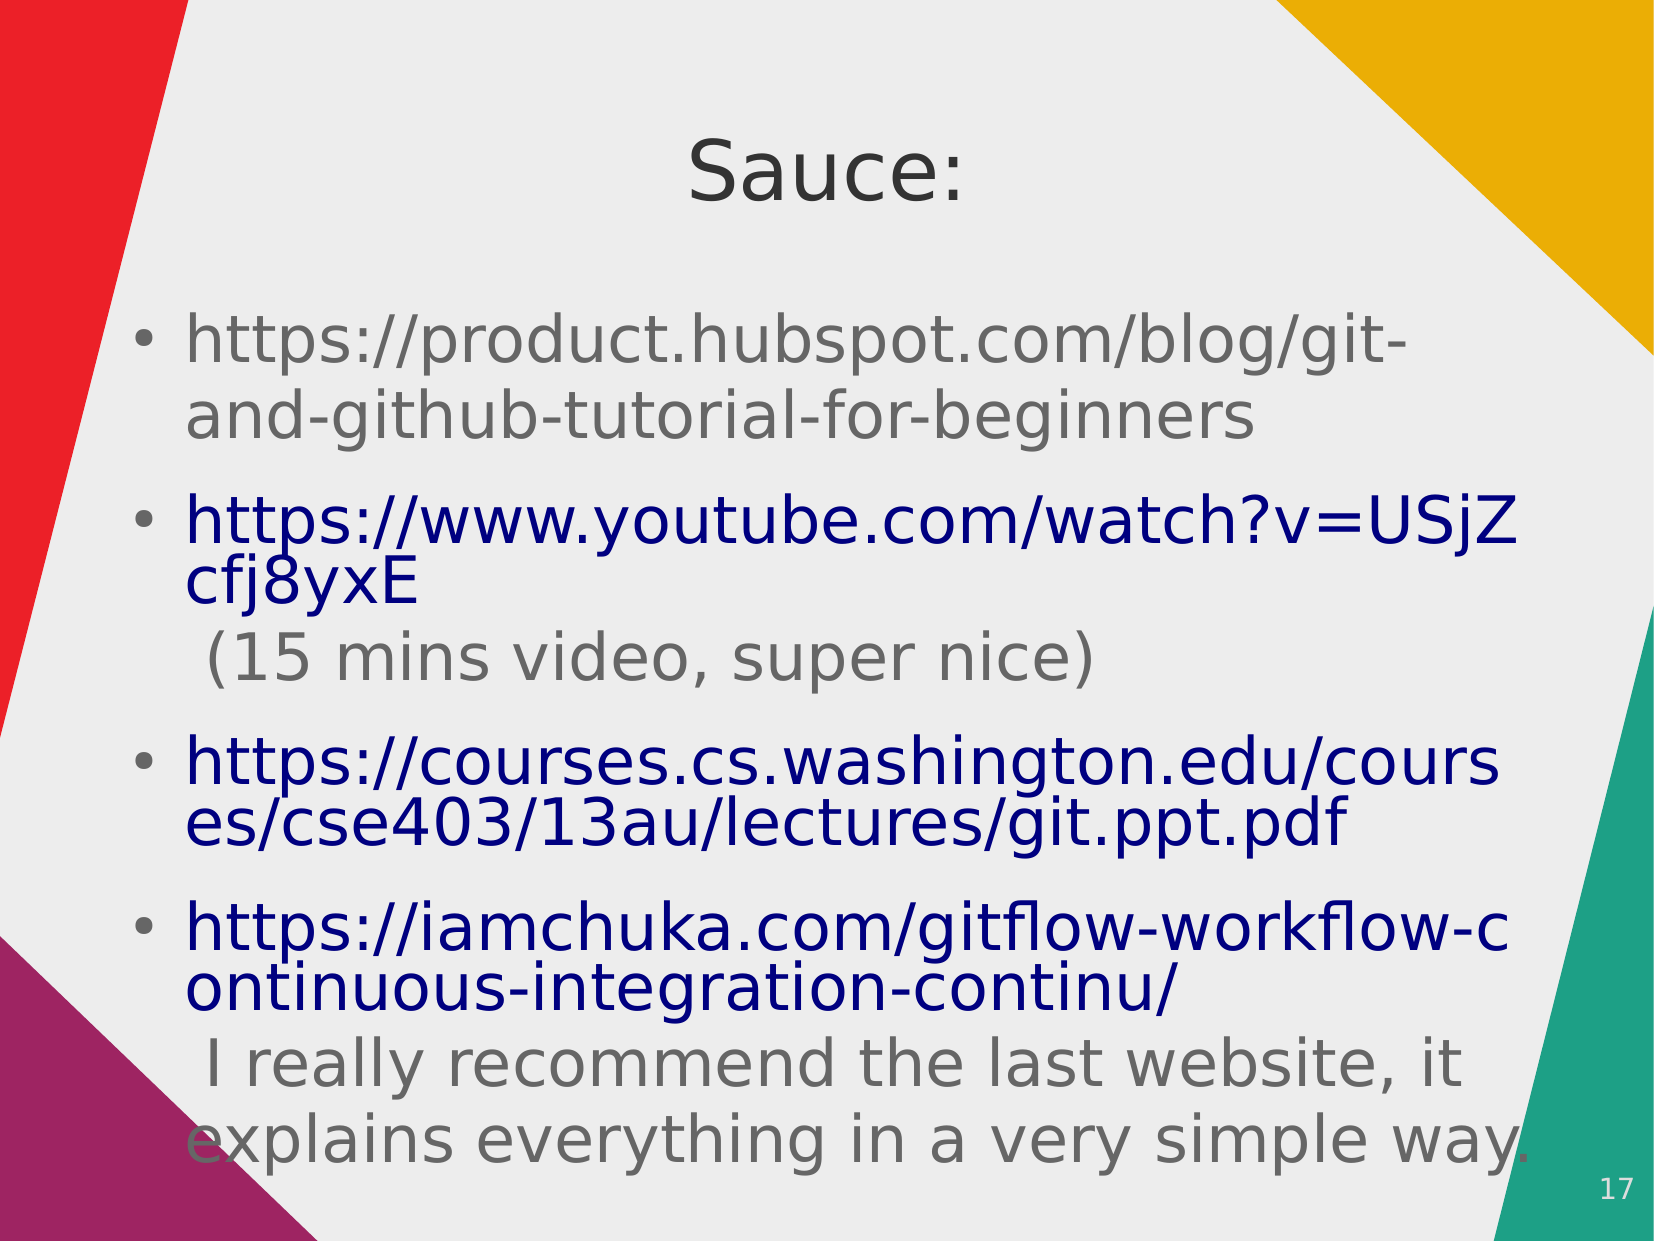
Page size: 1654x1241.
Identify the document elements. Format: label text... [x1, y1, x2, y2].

list https://product.hubspot.com/blog/git-and-github-tutorial-for-beginners https://www.youtube.com/watch?v=USjZcfj8yxE (15 mins video, super nice) https://courses.cs.washington.edu/courses/cse403/13au/lectures/git.ppt.pdf https://iamchuka.com/gitflow-workflow-continuous-integration-continu/ I really recommend the last website, it explains everything in a very simple way. [114, 302, 1539, 1033]
title Sauce: [114, 73, 1539, 271]
